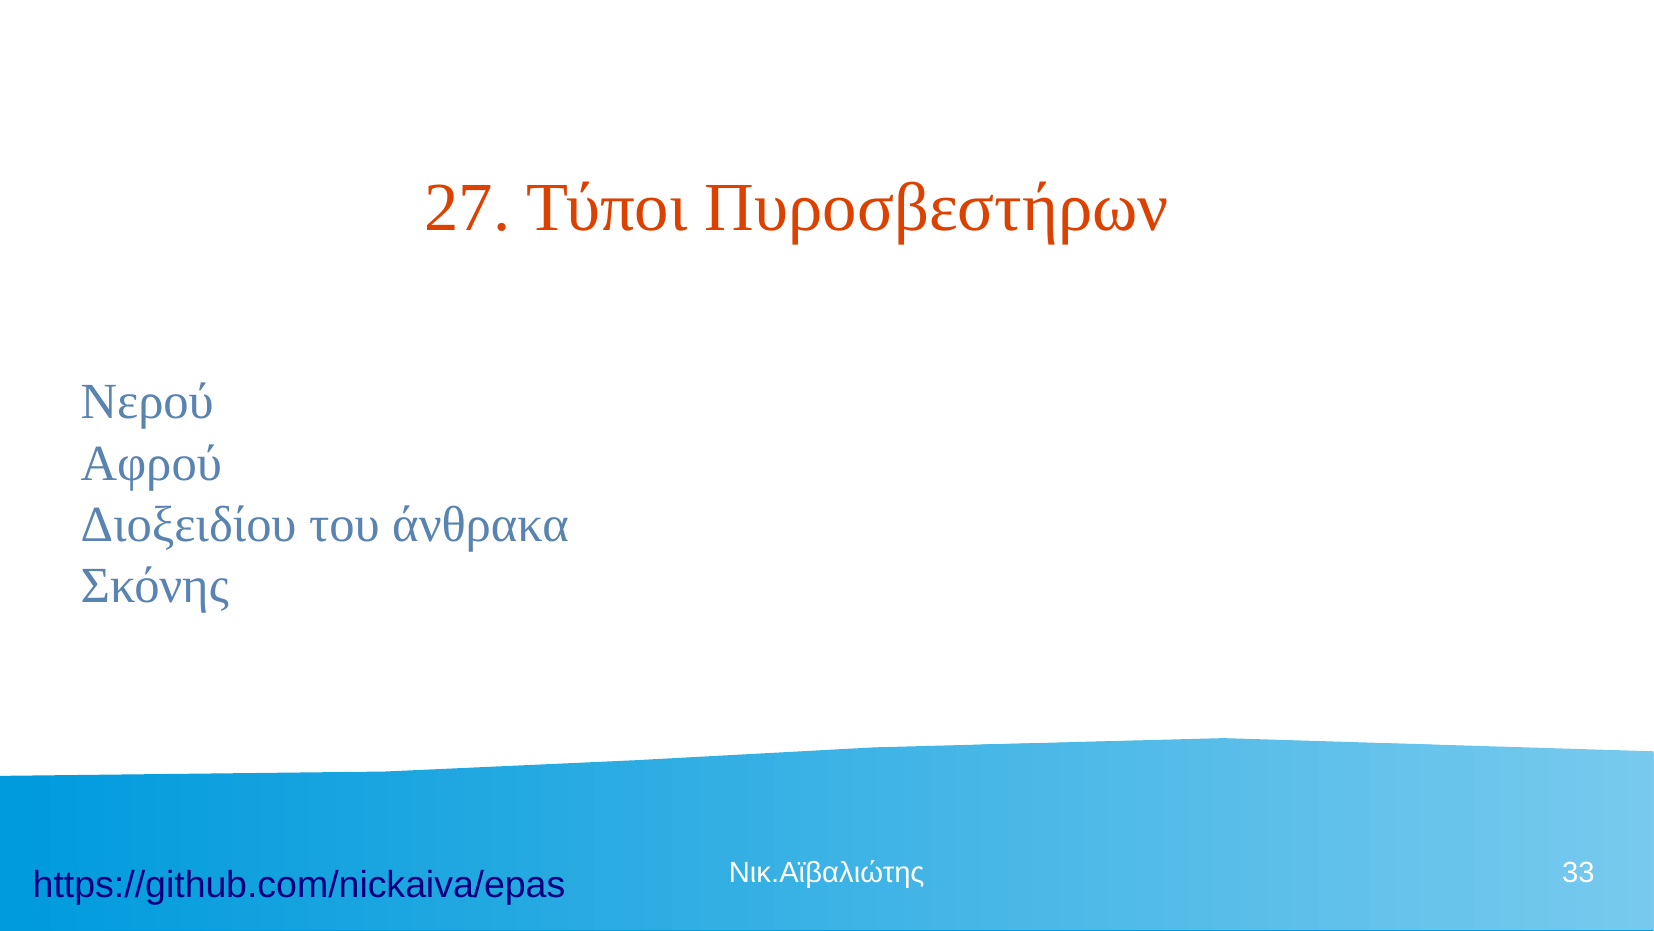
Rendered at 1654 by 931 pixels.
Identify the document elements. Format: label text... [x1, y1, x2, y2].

list Νερού Αφρού Διοξειδίου του άνθρακα Σκόνης [29, 354, 1565, 621]
title 27. Τύποι Πυροσβεστήρων [59, 118, 1536, 296]
